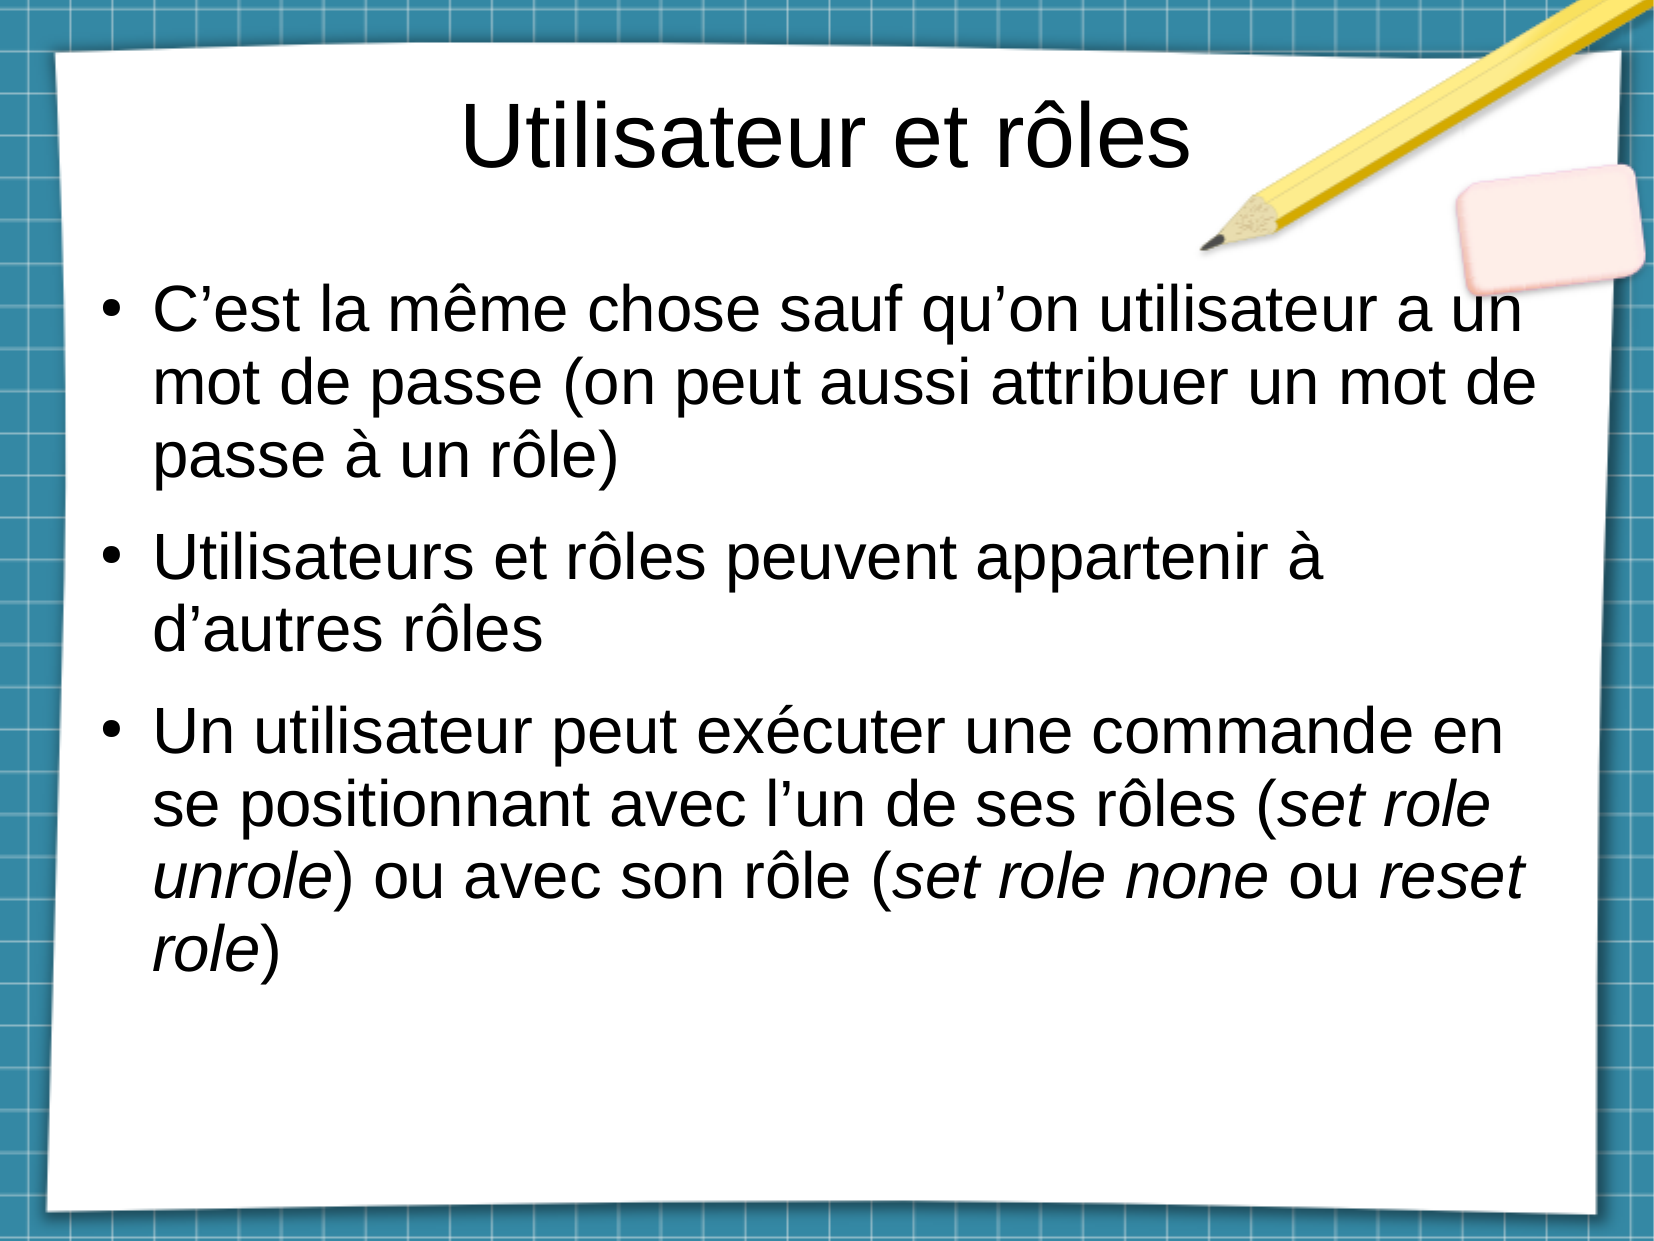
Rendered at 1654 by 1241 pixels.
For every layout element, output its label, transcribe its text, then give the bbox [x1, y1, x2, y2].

picture [0, 0, 1654, 1241]
list C’est la même chose sauf qu’on utilisateur a un mot de passe (on peut aussi attribuer un mot de passe à un rôle) Utilisateurs et rôles peuvent appartenir à d’autres rôles Un utilisateur peut exécuter une commande en se positionnant avec l’un de ses rôles (set role unrole) ou avec son rôle (set role none ou reset role) [82, 272, 1571, 993]
title Utilisateur et rôles [82, 32, 1571, 240]
